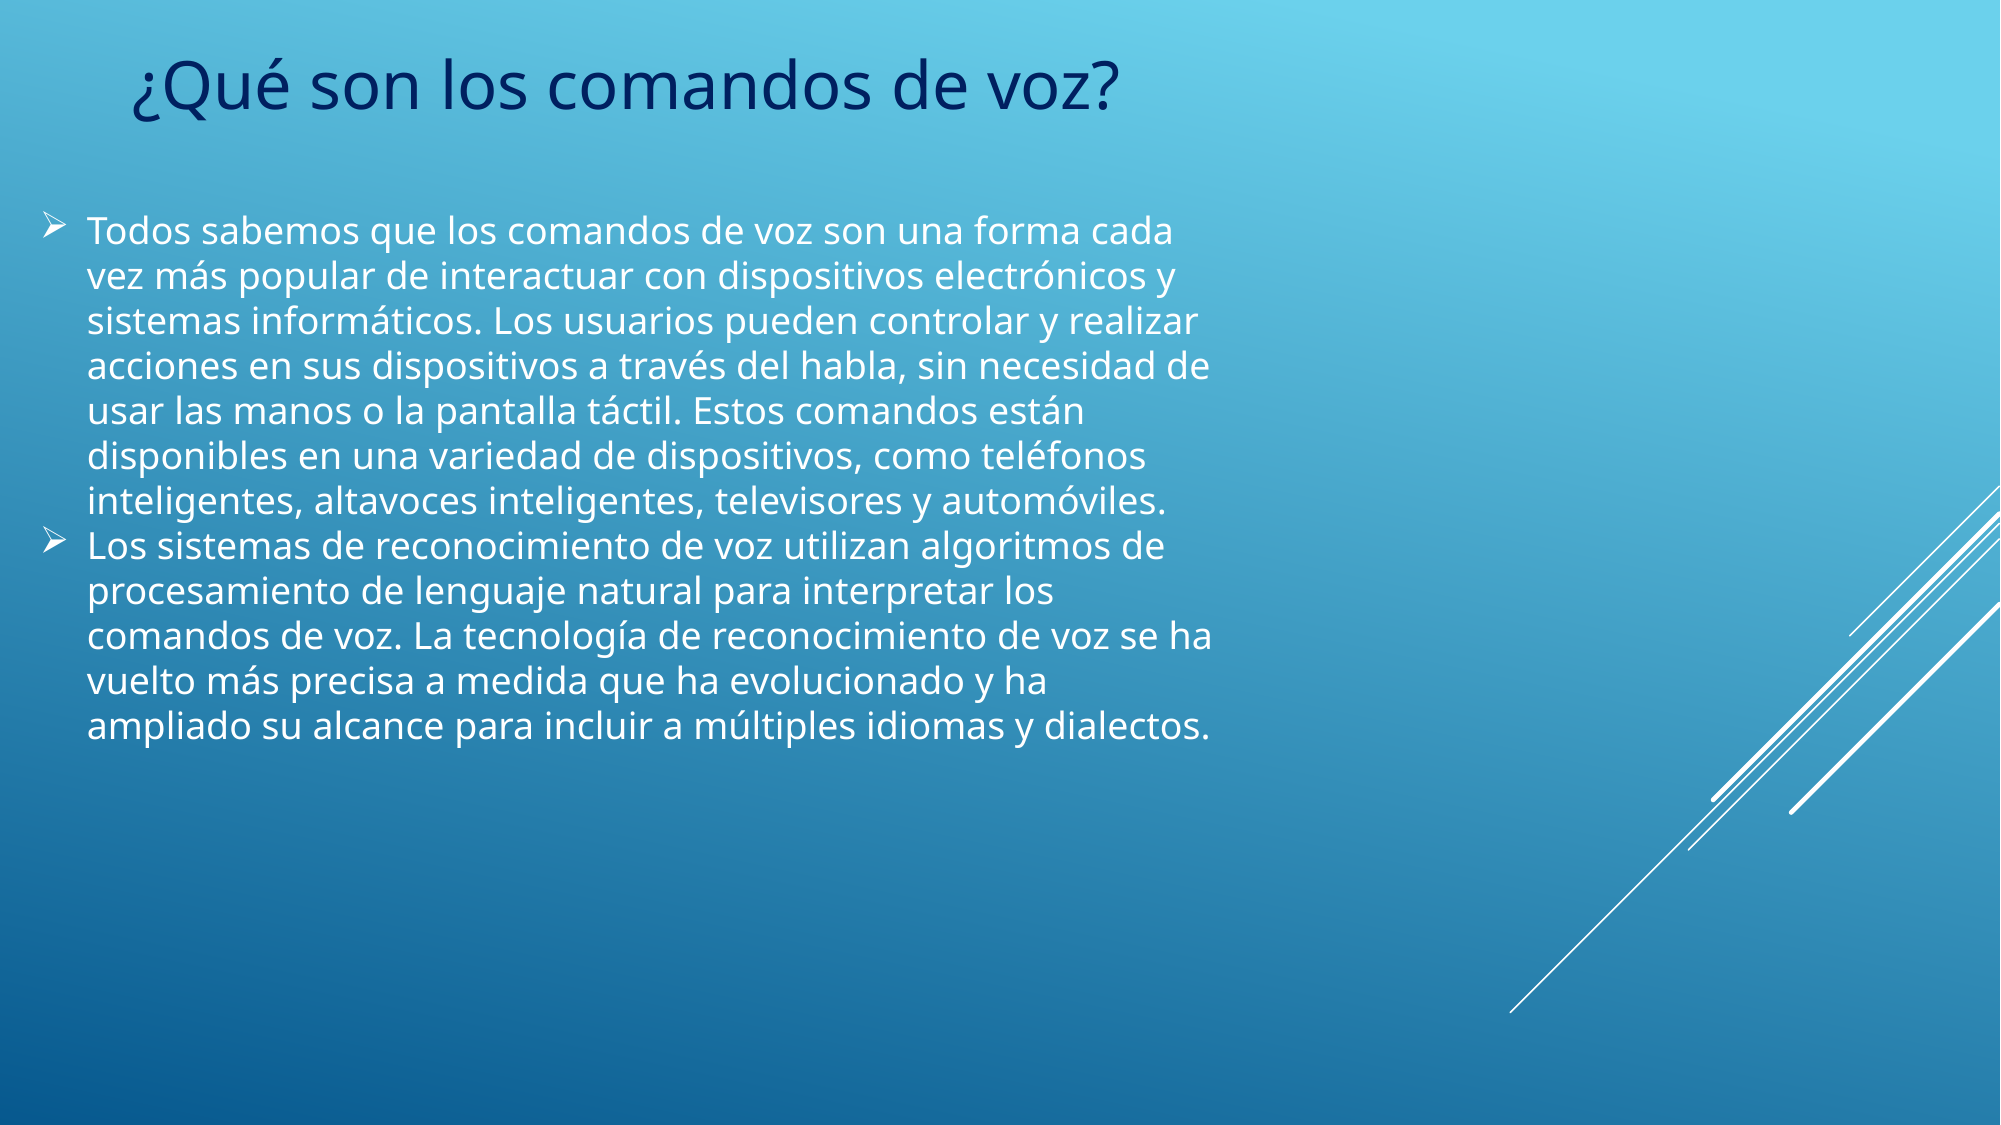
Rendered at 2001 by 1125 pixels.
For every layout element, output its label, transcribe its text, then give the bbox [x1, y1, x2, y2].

text_box Todos sabemos que los comandos de voz son una forma cada vez más popular de interactuar con dispositivos electrónicos y sistemas informáticos. Los usuarios pueden controlar y realizar acciones en sus dispositivos a través del habla, sin necesidad de usar las manos o la pantalla táctil. Estos comandos están disponibles en una variedad de dispositivos, como teléfonos inteligentes, altavoces inteligentes, televisores y automóviles. Los sistemas de reconocimiento de voz utilizan algoritmos de procesamiento de lenguaje natural para interpretar los comandos de voz. La tecnología de reconocimiento de voz se ha vuelto más precisa a medida que ha evolucionado y ha ampliado su alcance para incluir a múltiples idiomas y dialectos. [25, 199, 1230, 800]
text_box ¿Qué son los comandos de voz? [84, 35, 1170, 131]
